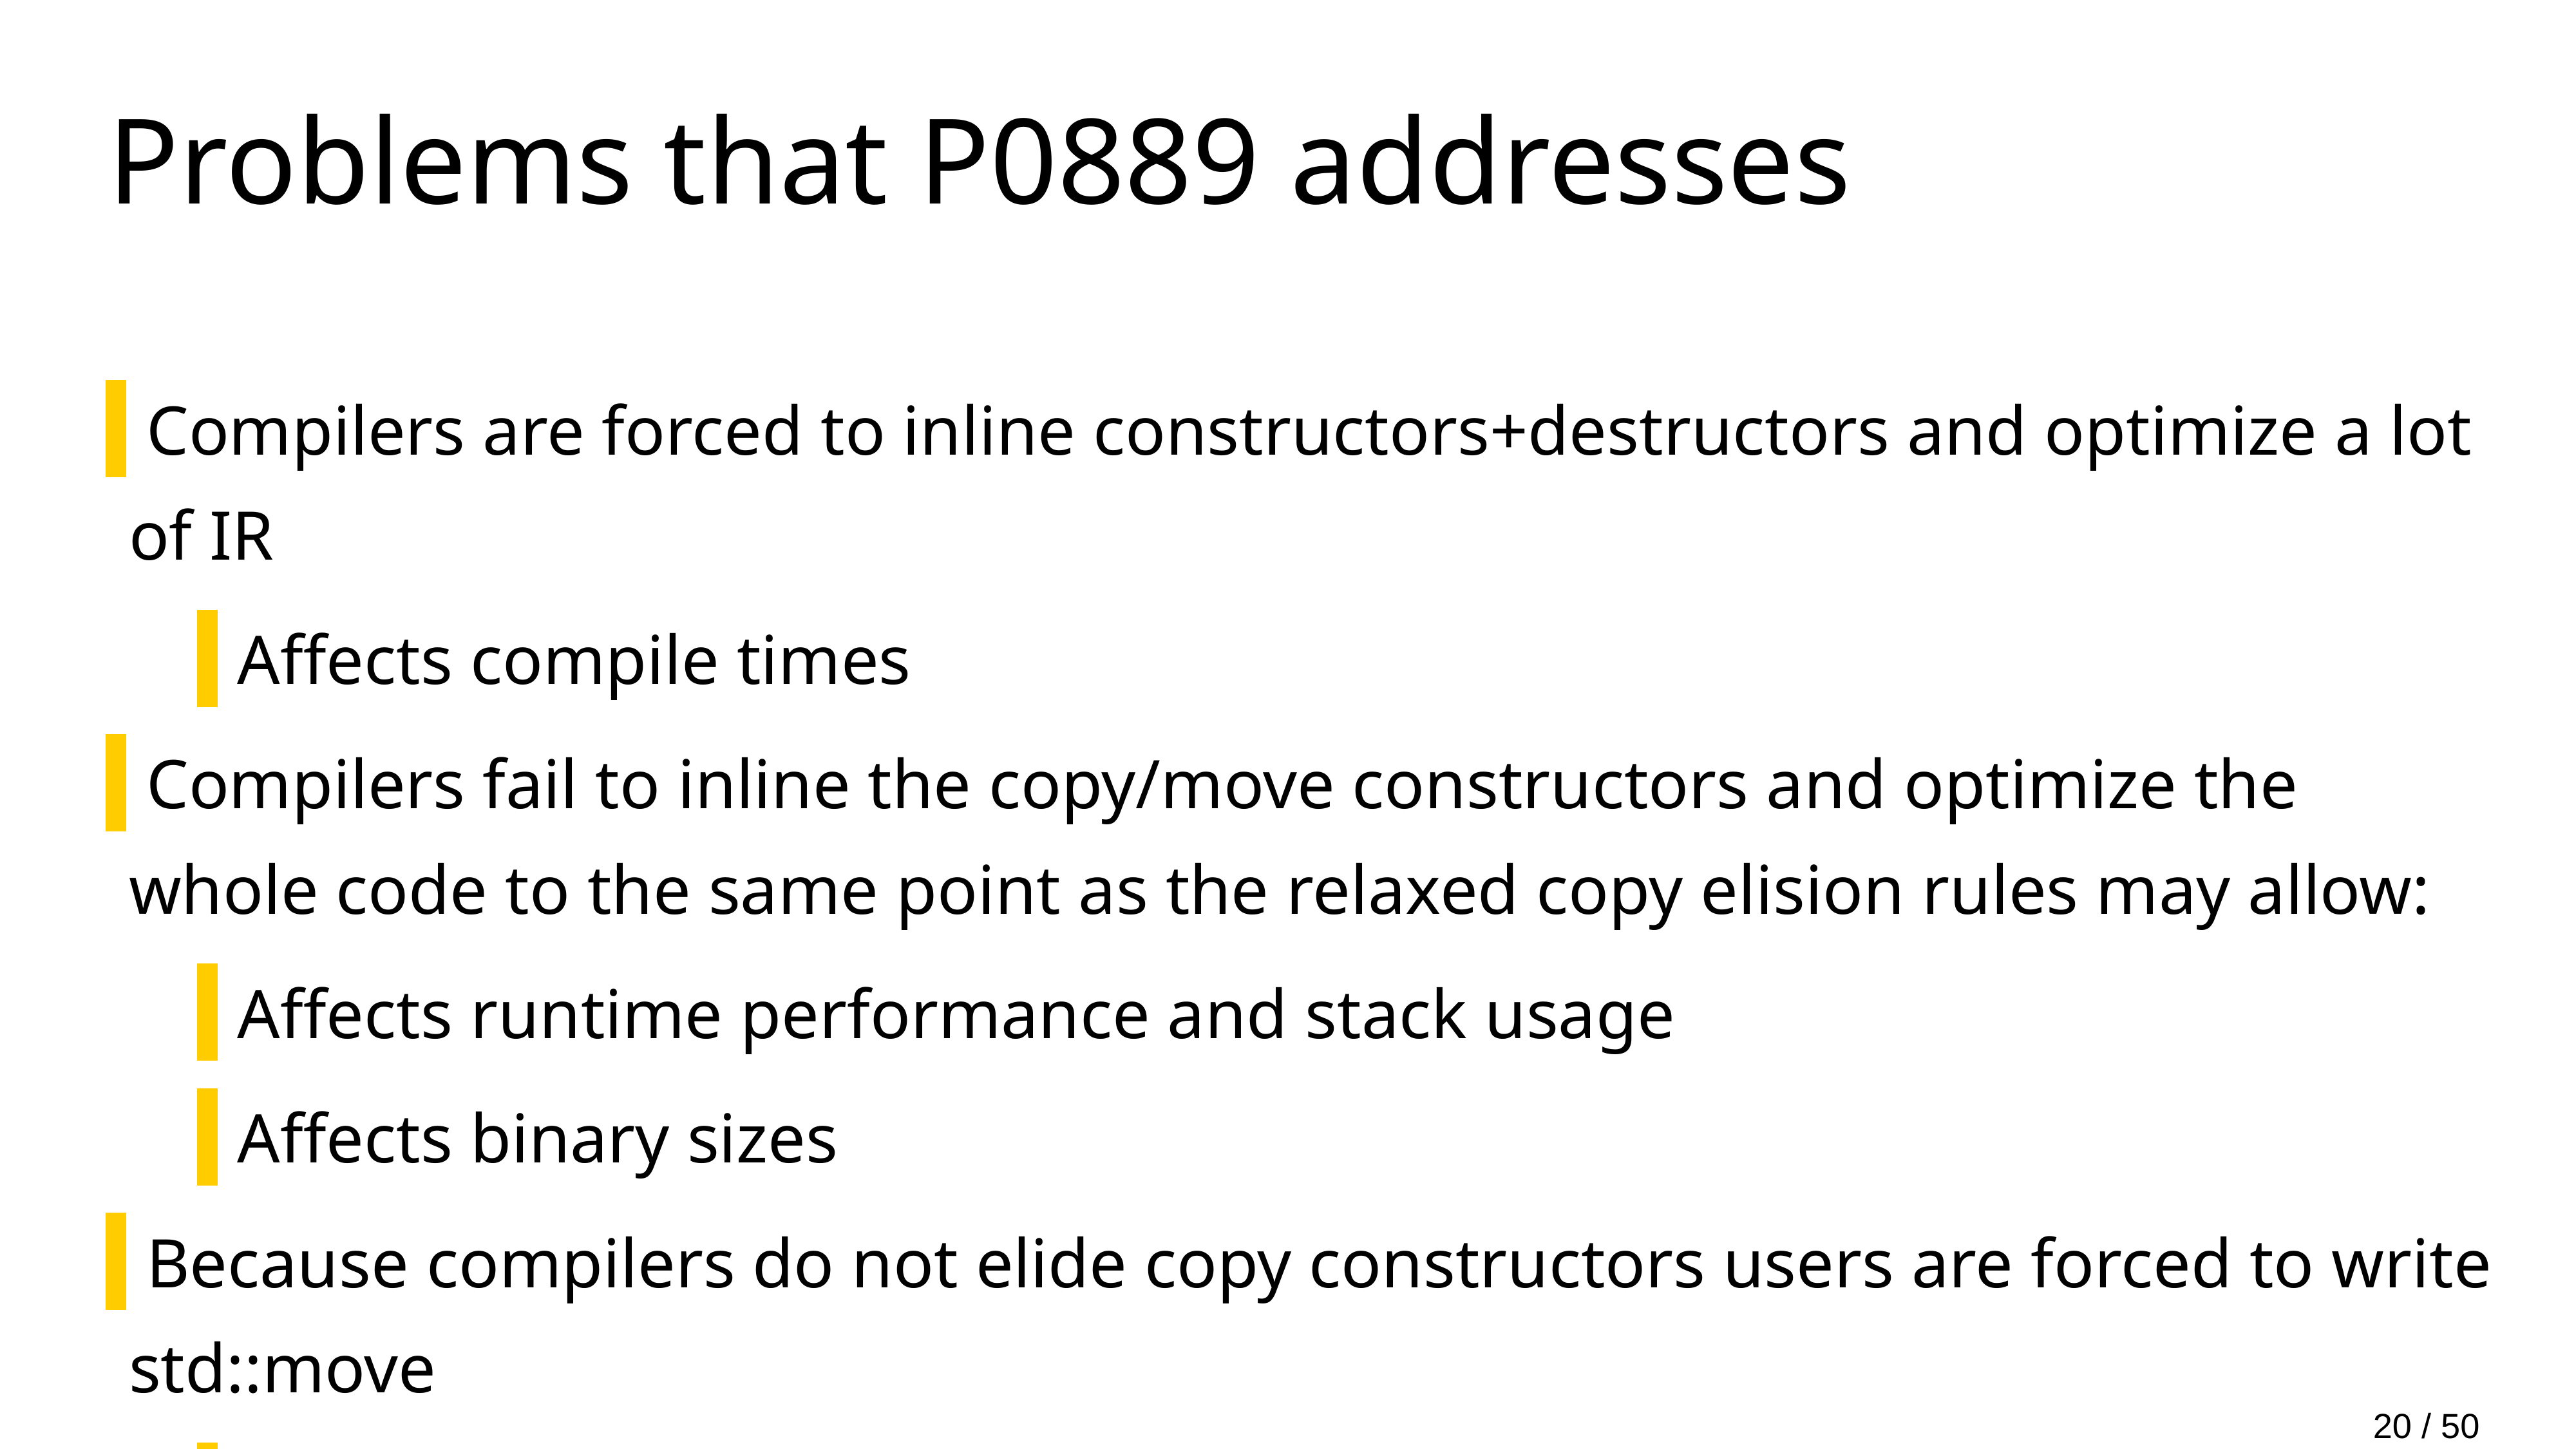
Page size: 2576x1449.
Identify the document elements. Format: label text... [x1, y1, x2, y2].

picture [197, 1443, 218, 1449]
text_box <number> / 50 [2363, 1402, 2576, 1449]
text_box Compilers are forced to inline constructors+destructors and optimize a lot of IR Affects compile times Compilers fail to inline the copy/move constructors and optimize the whole code to the same point as the relaxed copy elision rules may allow: Affects runtime performance and stack usage Affects binary sizes Because compilers do not elide copy constructors users are forced to write std::move Rules for writing (or not writing) std::move are tricky Affects language usage simplicity and teach-ability [96, 364, 2512, 1419]
title Problems that P0889 addresses [108, 80, 2468, 242]
